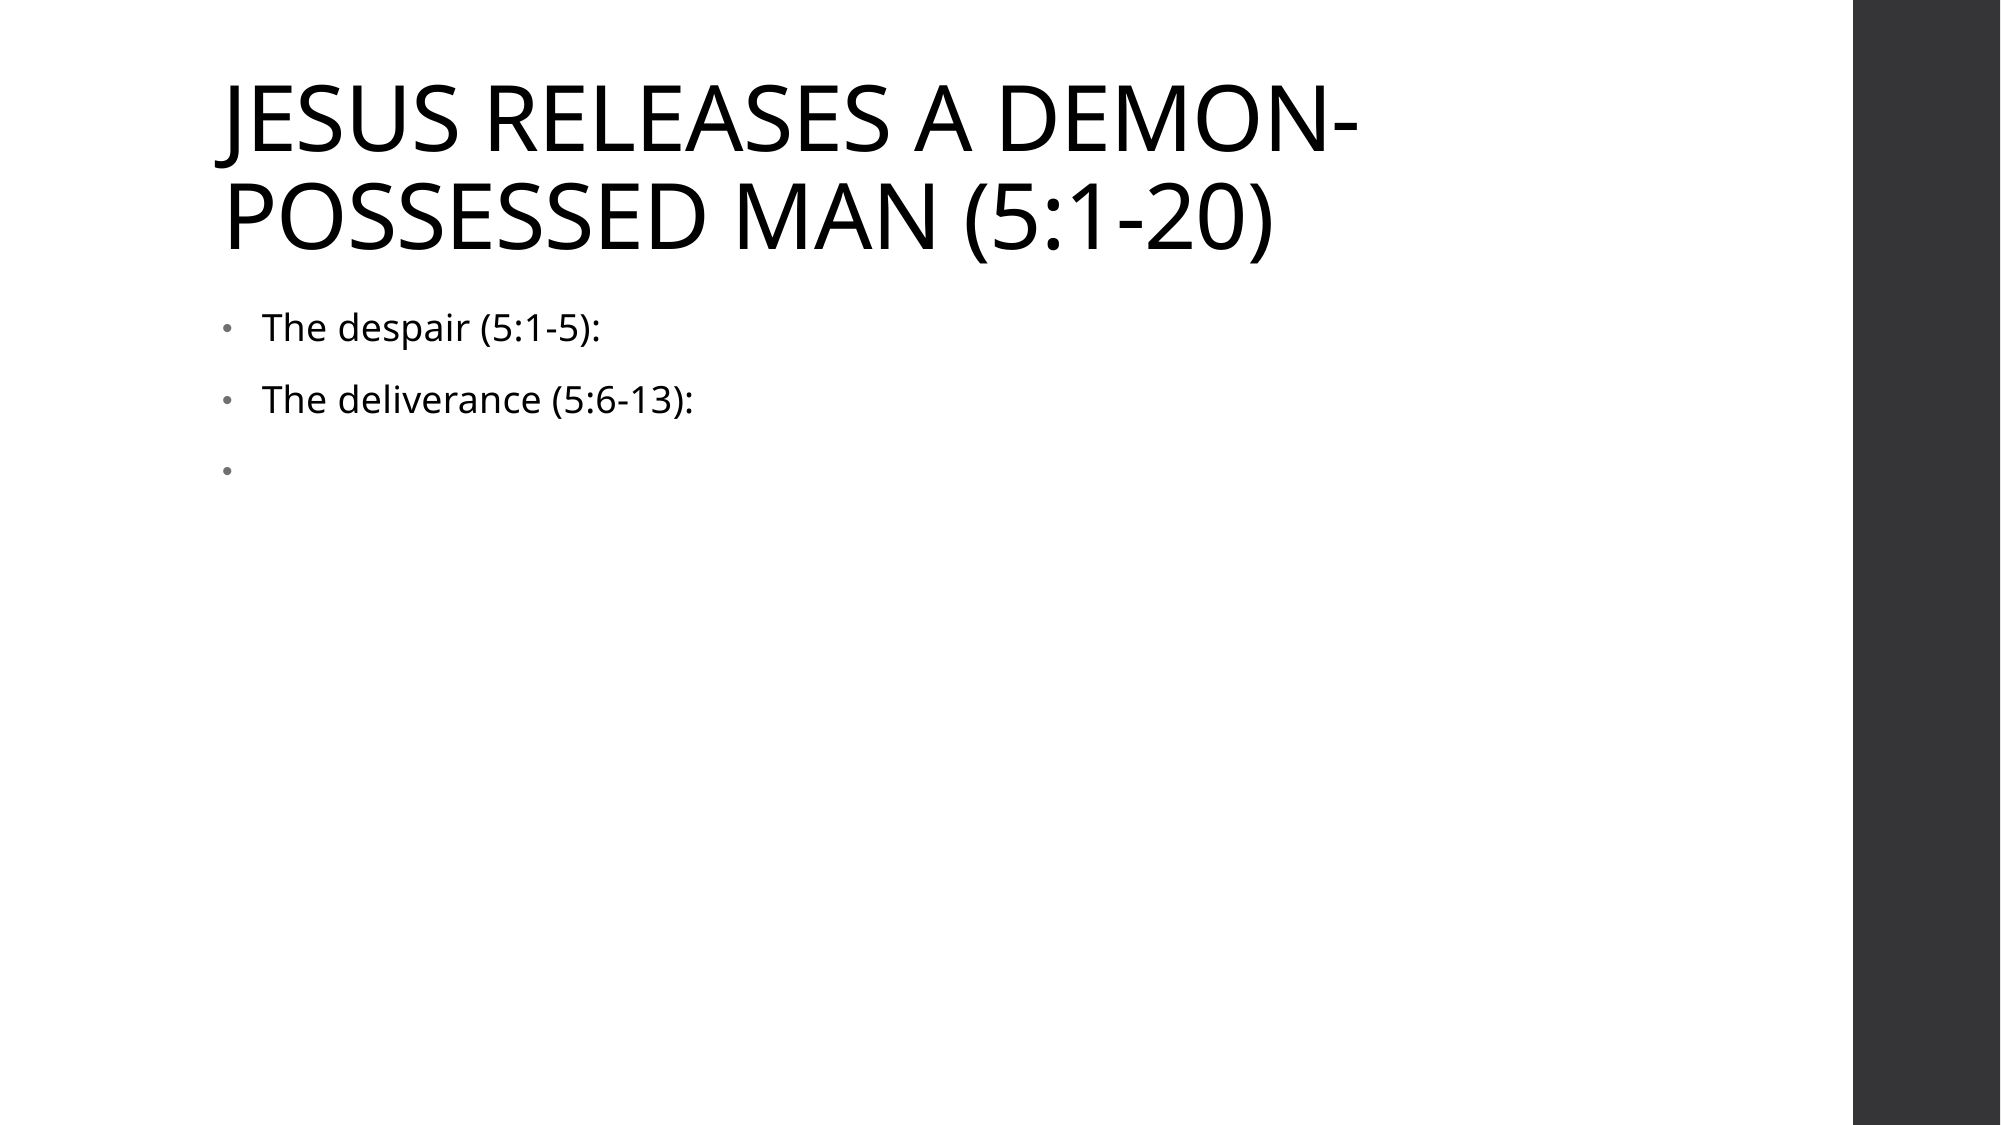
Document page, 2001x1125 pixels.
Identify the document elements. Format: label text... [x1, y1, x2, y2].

title JESUS RELEASES A DEMON-POSSESSED MAN (5:1-20) [206, 60, 1797, 278]
list The despair (5:1-5): The deliverance (5:6-13): [206, 299, 1617, 1014]
